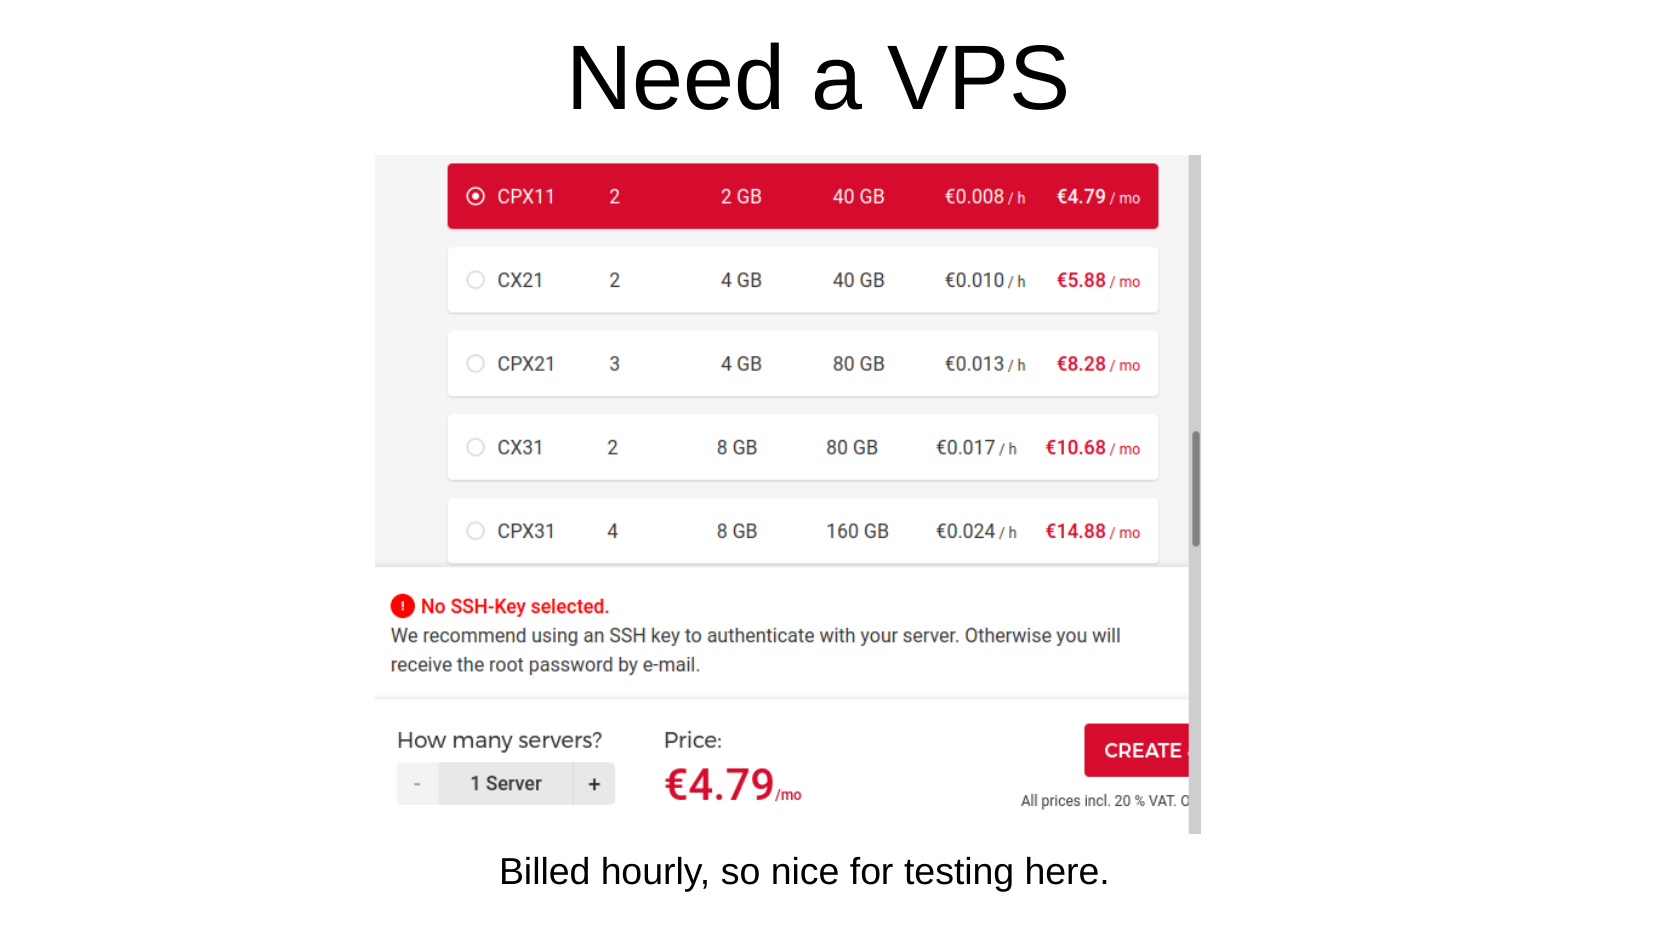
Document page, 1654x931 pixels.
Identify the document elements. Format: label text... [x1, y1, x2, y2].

text_box Billed hourly, so nice for testing here. [484, 843, 1126, 901]
picture [375, 155, 1201, 834]
title Need a VPS [75, 0, 1564, 156]
